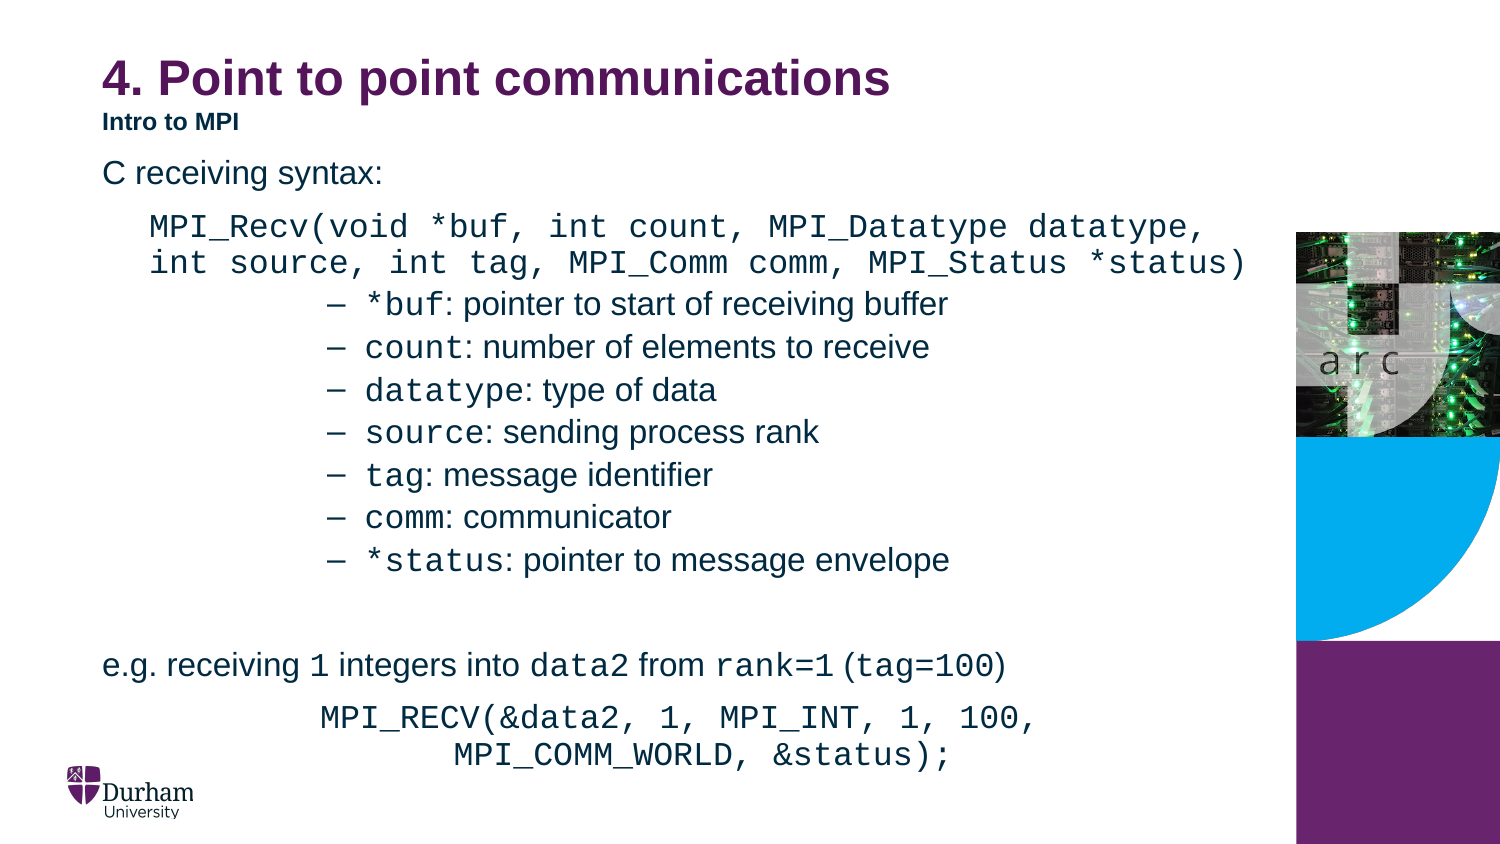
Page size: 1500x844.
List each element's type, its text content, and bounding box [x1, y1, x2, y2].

picture [1296, 232, 1500, 436]
picture [1332, 467, 1500, 640]
picture [67, 766, 193, 819]
text_box [1296, 640, 1500, 844]
list C receiving syntax: MPI_Recv(void *buf, int count, MPI_Datatype datatype, int source, int tag, MPI_Comm comm, MPI_Status *status) *buf: pointer to start of receiving buffer count: number of elements to receive datatype: type of data source: sending process rank tag: message identifier comm: communicator *status: pointer to message envelope e.g. receiving 1 integers into data2 from rank=1 (tag=100) MPI_RECV(&data2, 1, MPI_INT, 1, 100, MPI_COMM_WORLD, &status); [101, 156, 1258, 742]
title 4. Point to point communications Intro to MPI [101, 45, 1399, 187]
